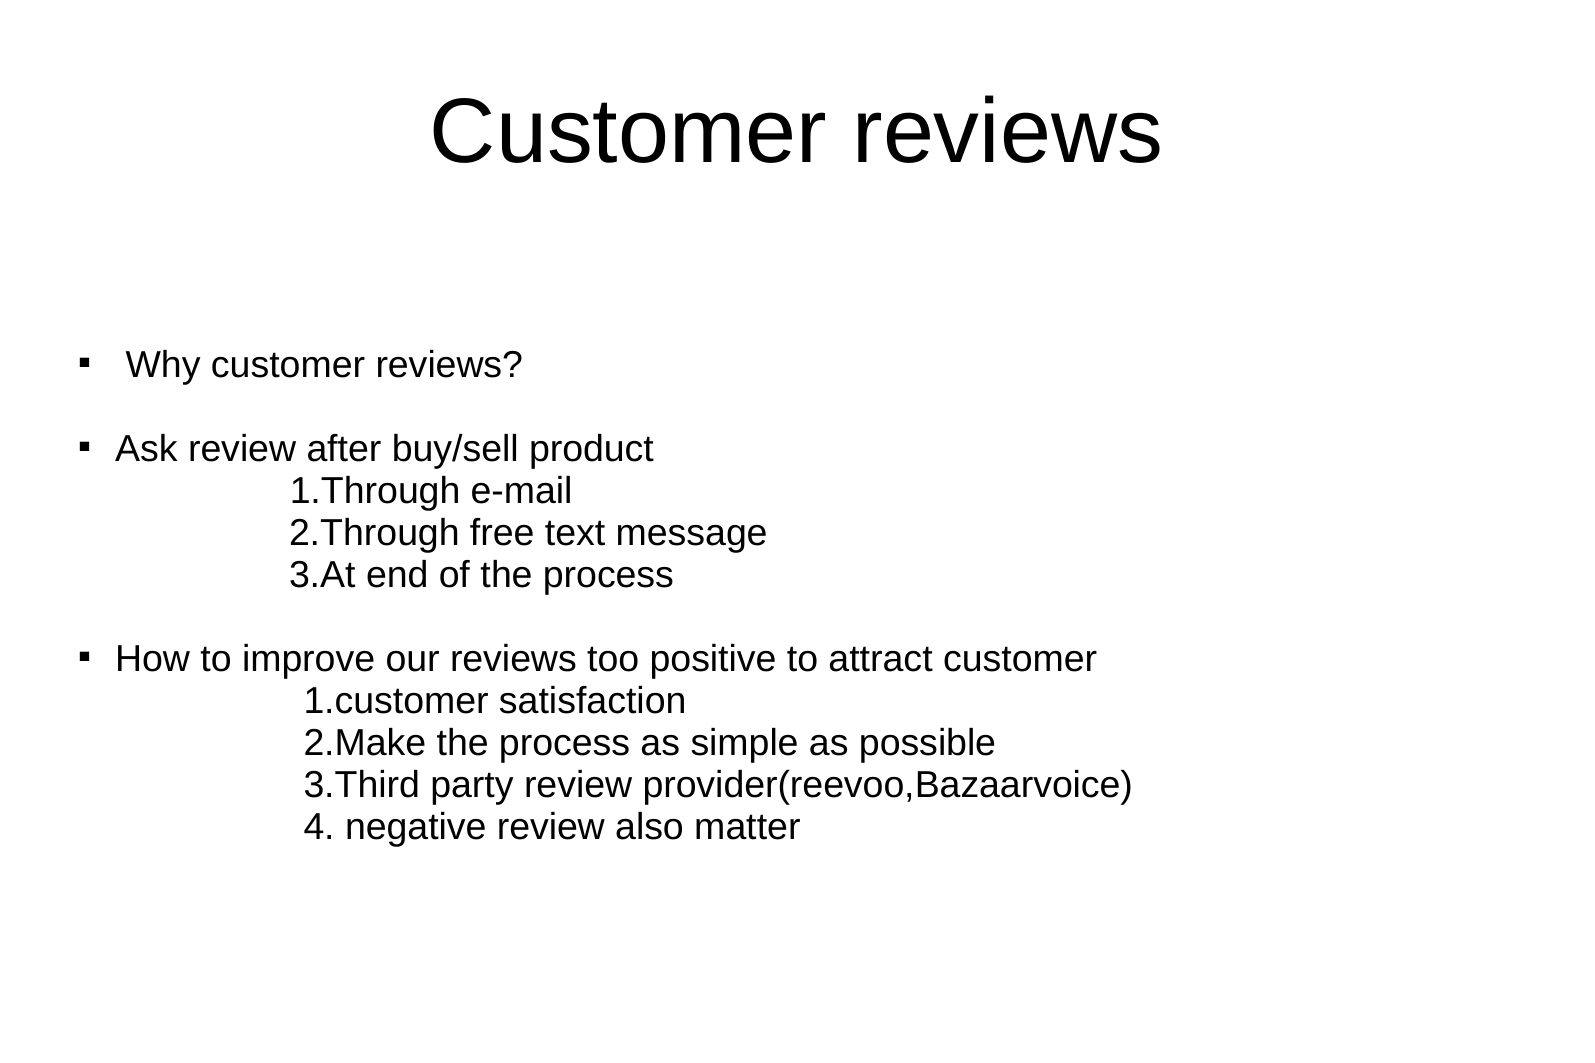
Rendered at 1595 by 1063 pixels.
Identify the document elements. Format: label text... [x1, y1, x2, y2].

subtitle Why customer reviews? Ask review after buy/sell product 1.Through e-mail 2.Through free text message 3.At end of the process How to improve our reviews too positive to attract customer 1.customer satisfaction 2.Make the process as simple as possible 3.Third party review provider(reevoo,Bazaarvoice) 4. negative review also matter [79, 240, 1531, 951]
title Customer reviews [79, 42, 1515, 220]
